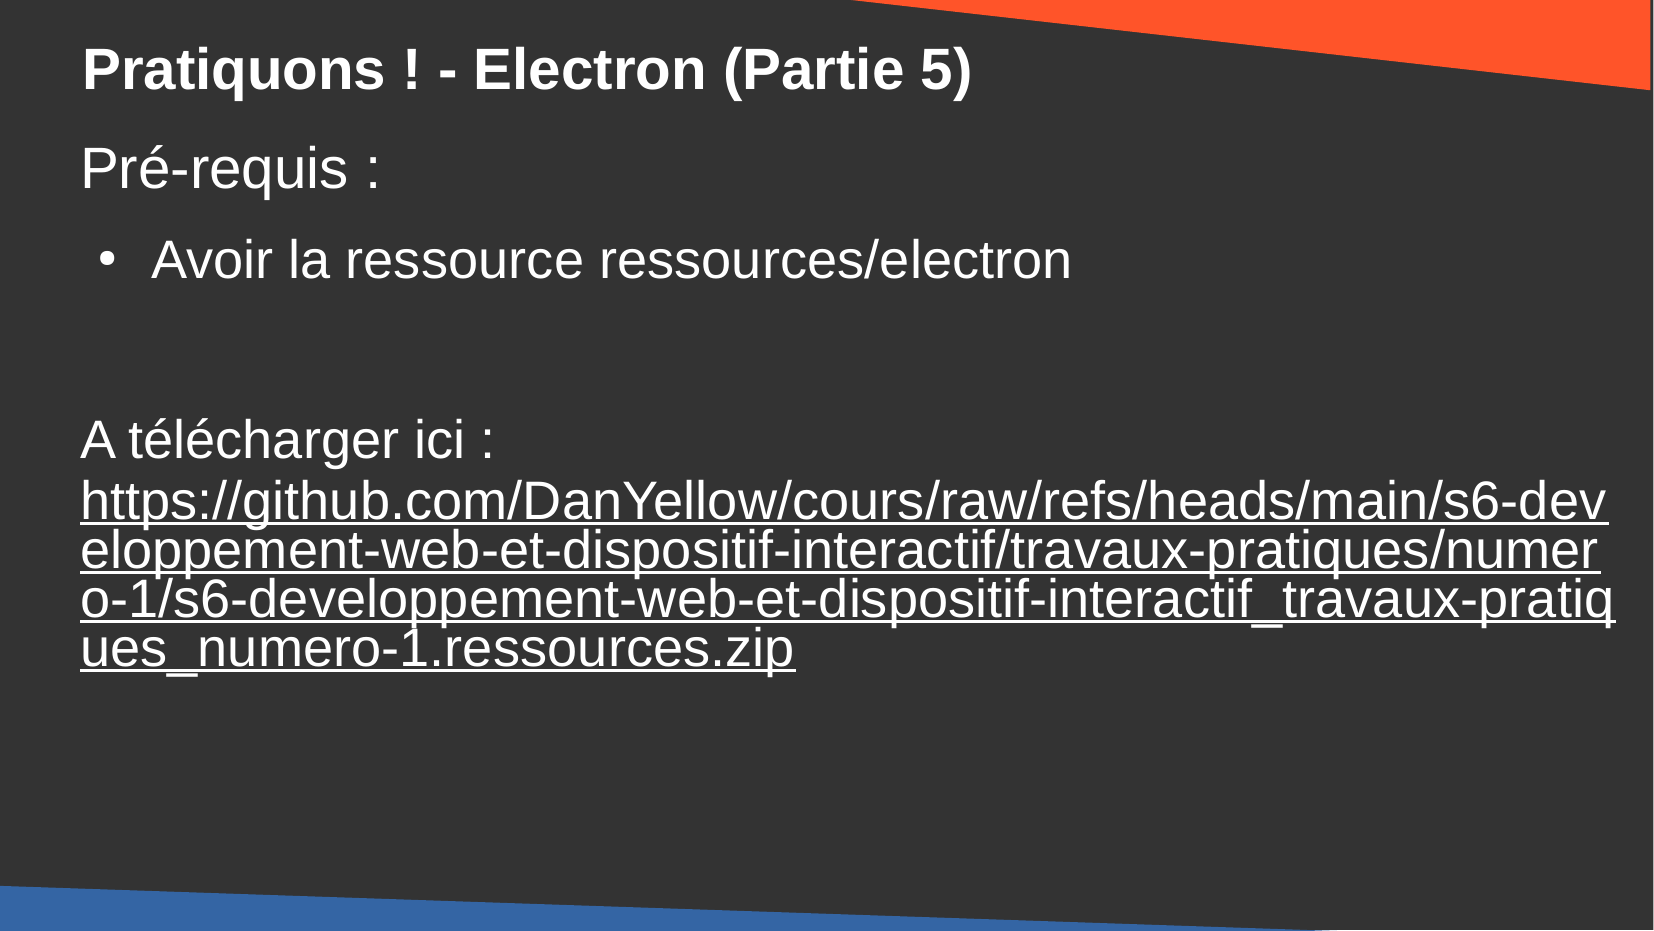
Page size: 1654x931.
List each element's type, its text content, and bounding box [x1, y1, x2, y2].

text_box [851, 0, 1651, 91]
title Pratiquons ! - Electron (Partie 5) [82, 37, 1571, 114]
text_box [0, 885, 1337, 931]
list Pré-requis : Avoir la ressource ressources/electron A télécharger ici : https://github.com/DanYellow/cours/raw/refs/heads/main/s6-developpement-web-et-dispositif-interactif/travaux-pratiques/numero-1/s6-developpement-web-et-dispositif-interactif_travaux-pratiques_numero-1.ressources.zip [80, 135, 1620, 721]
